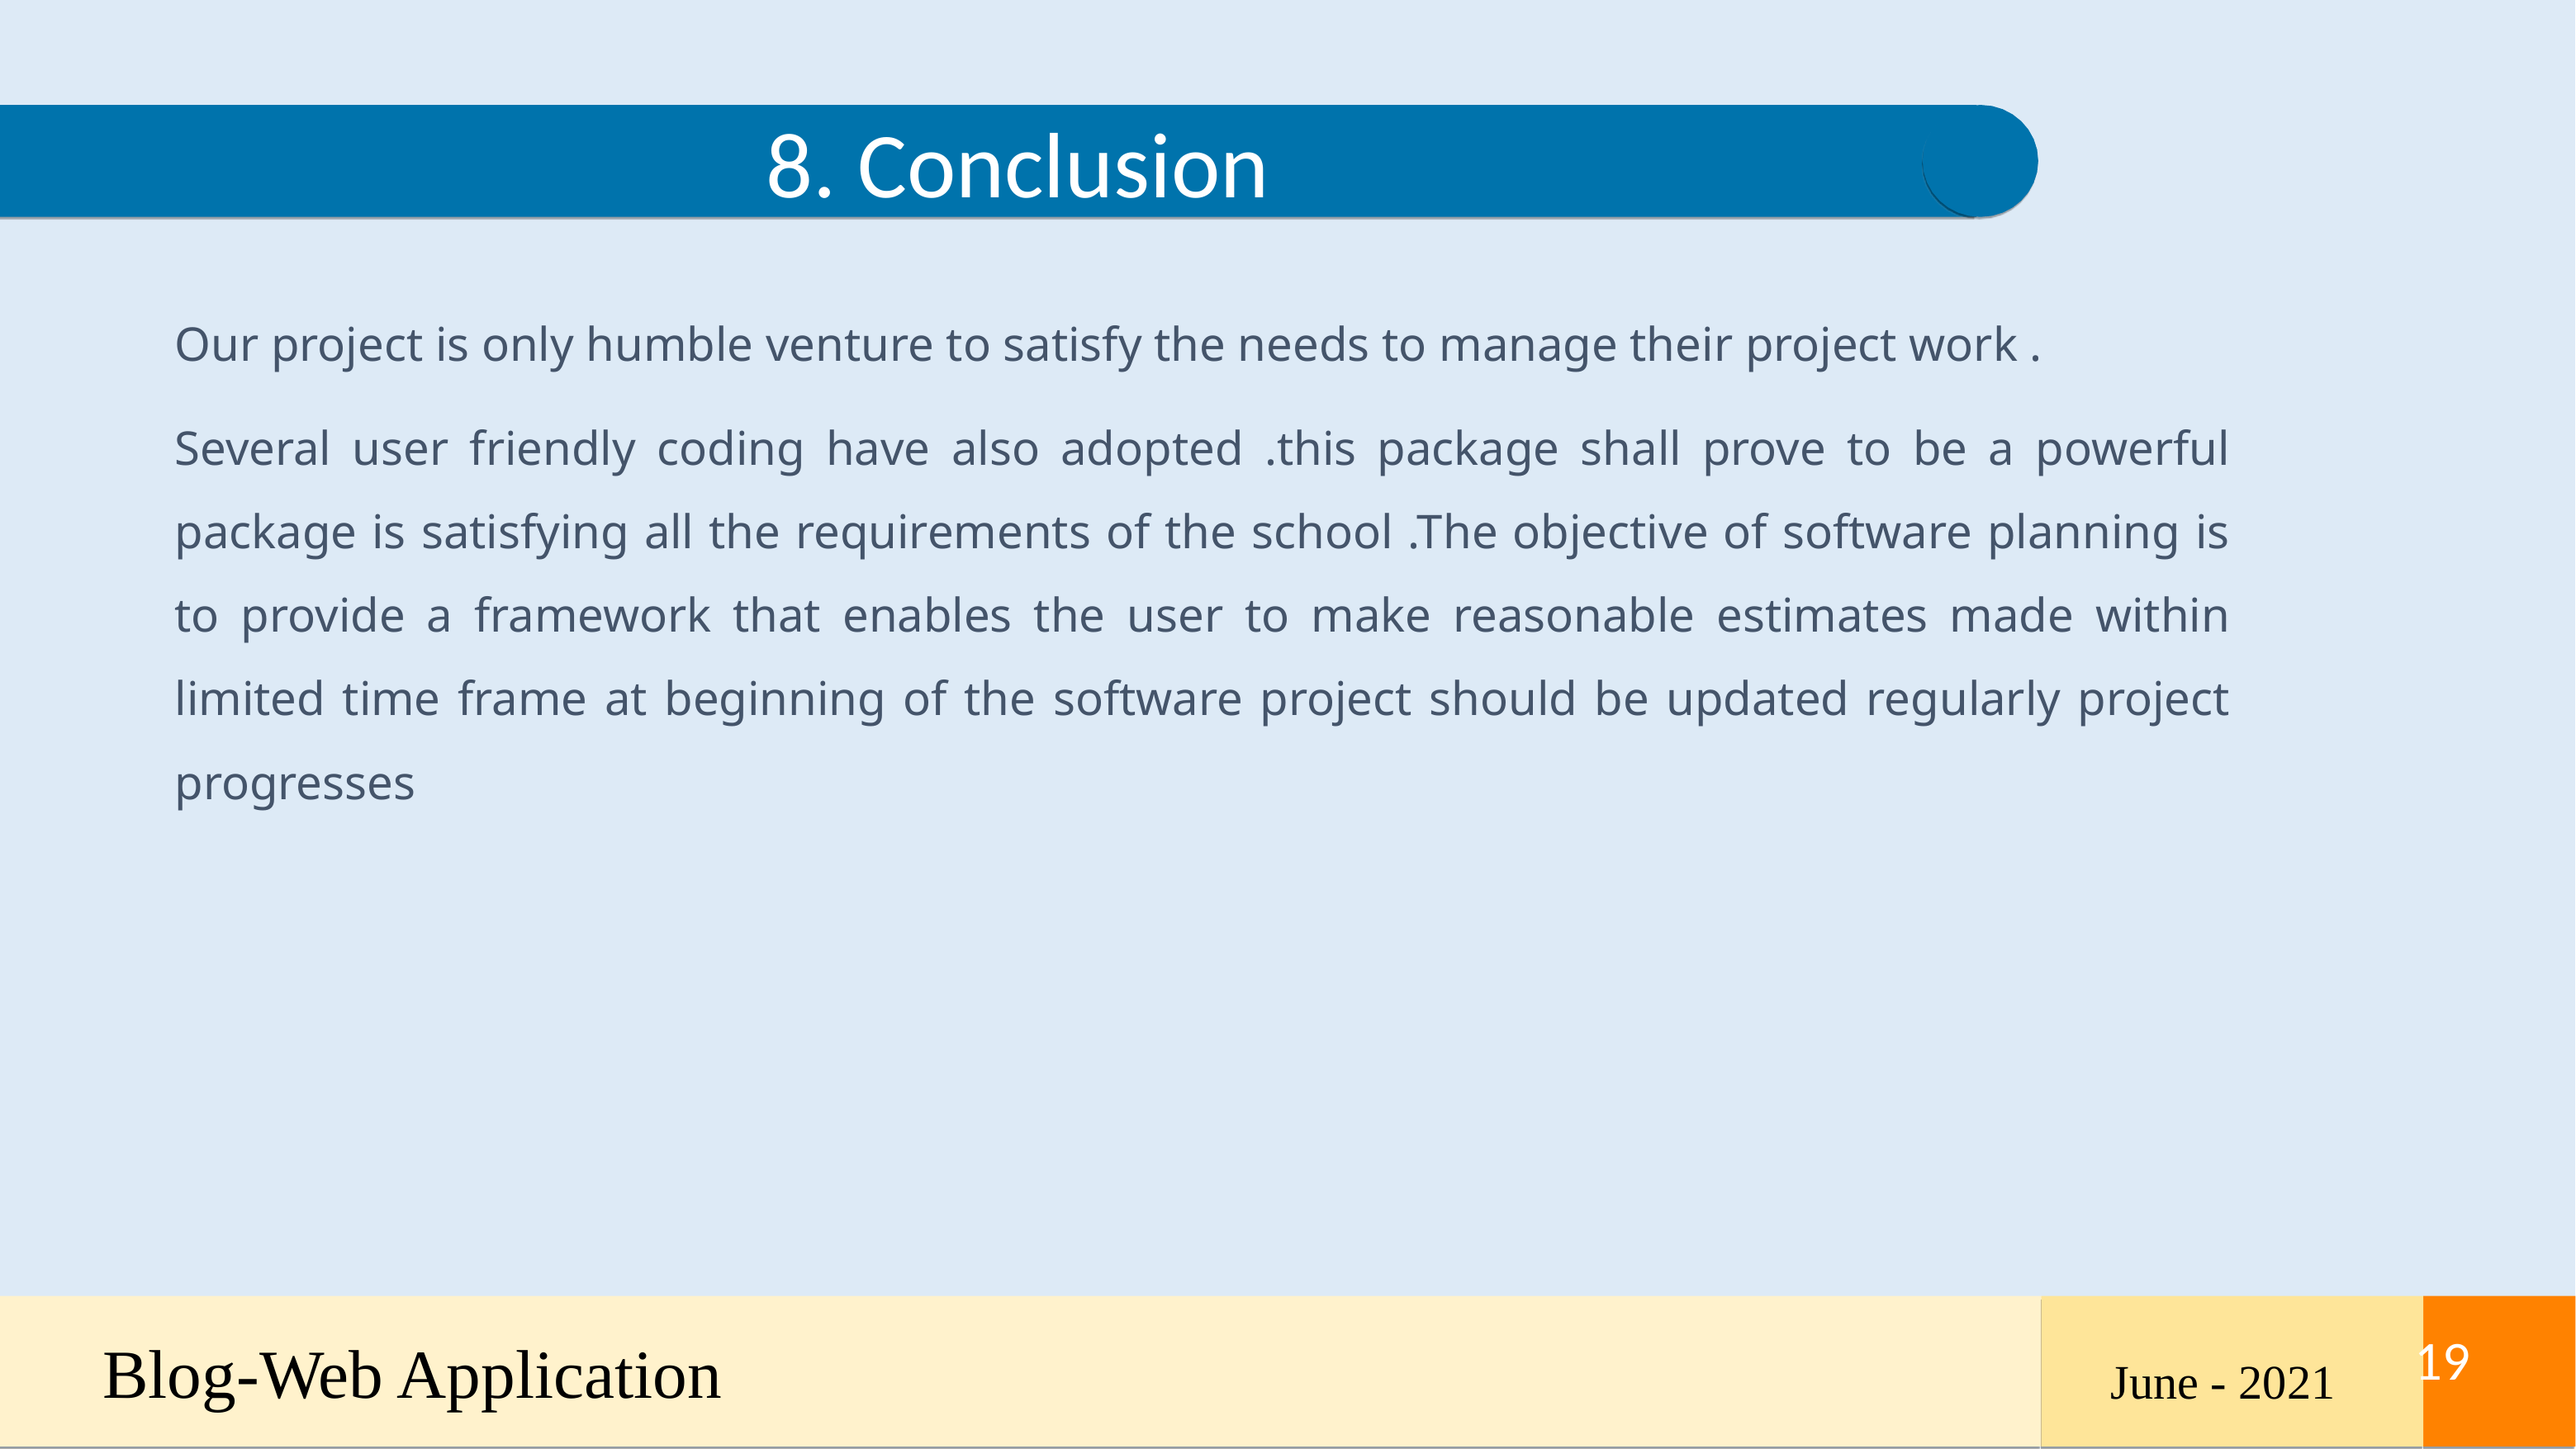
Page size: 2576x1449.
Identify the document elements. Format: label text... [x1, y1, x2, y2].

text_box 8. Conclusion [0, 105, 1974, 217]
text_box June - 2021 [2098, 1344, 2403, 1415]
text_box <number> [2402, 1342, 2533, 1375]
text_box <number> [2450, 1347, 2464, 1361]
text_box [1922, 105, 2038, 217]
text_box Blog-Web Application [90, 1323, 1619, 1418]
text_box Our project is only humble venture to satisfy the needs to manage their project work . Several user friendly coding have also adopted .this package shall prove to be a powerful package is satisfying all the requirements of the school .The objective of software planning is to provide a framework that enables the user to make reasonable estimates made within limited time frame at beginning of the software project should be updated regularly project progresses [162, 280, 2269, 902]
text_box [0, 1295, 2576, 1447]
